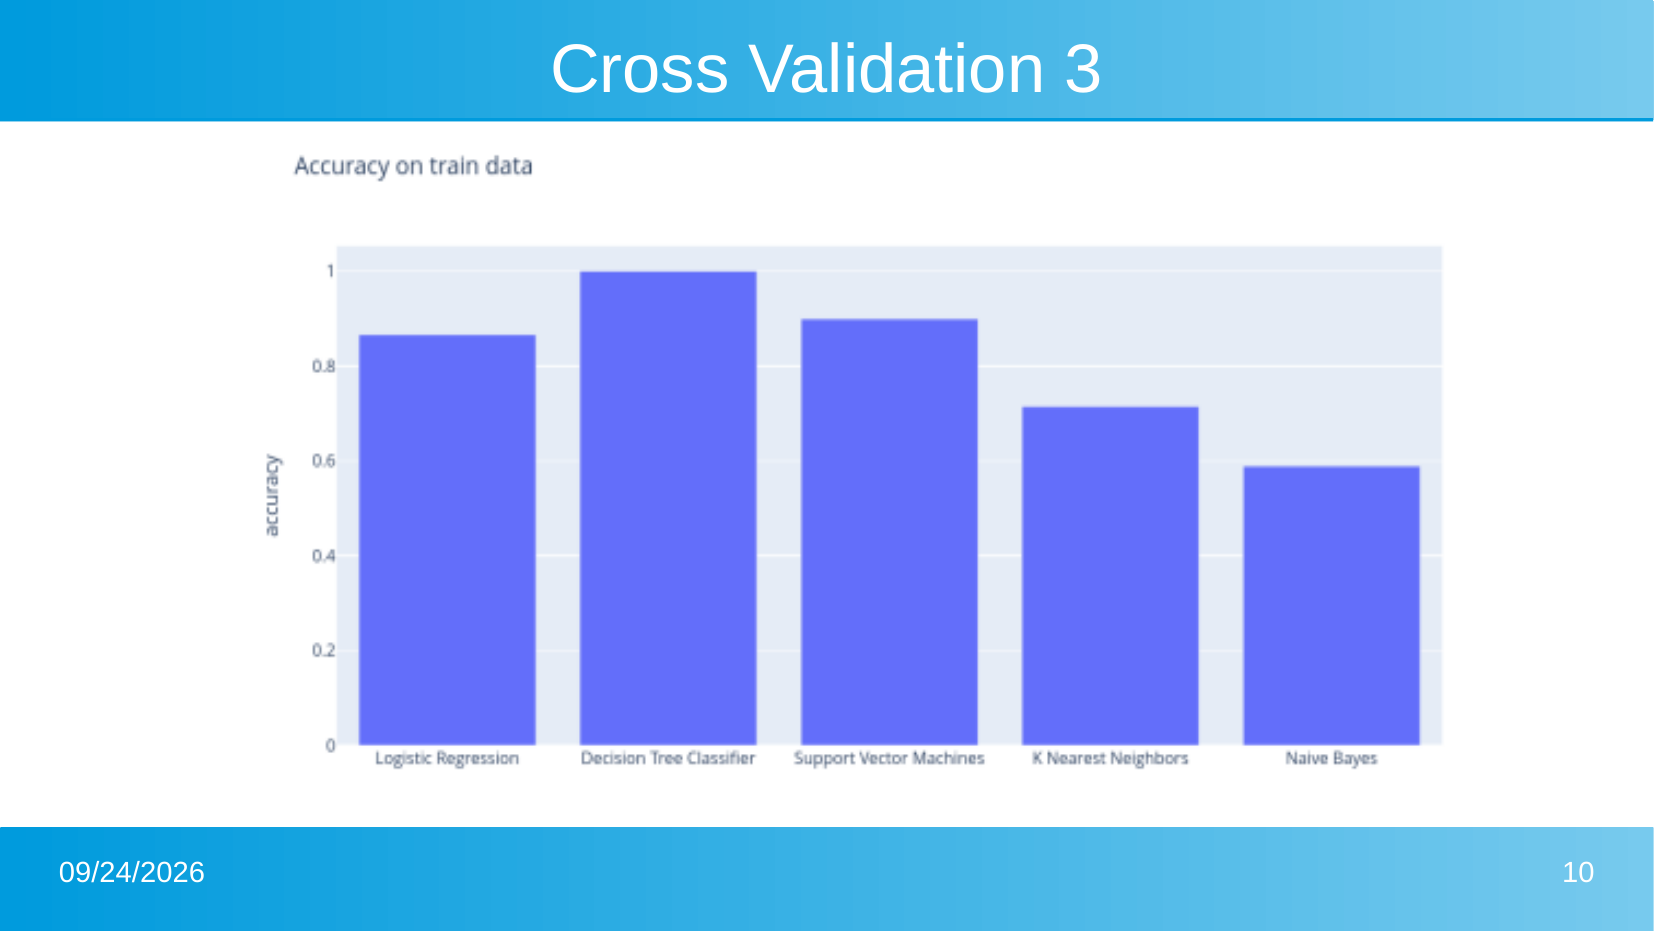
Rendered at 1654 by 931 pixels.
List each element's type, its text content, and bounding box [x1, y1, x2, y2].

picture [250, 149, 1501, 788]
title Cross Validation 3 [59, 29, 1595, 108]
